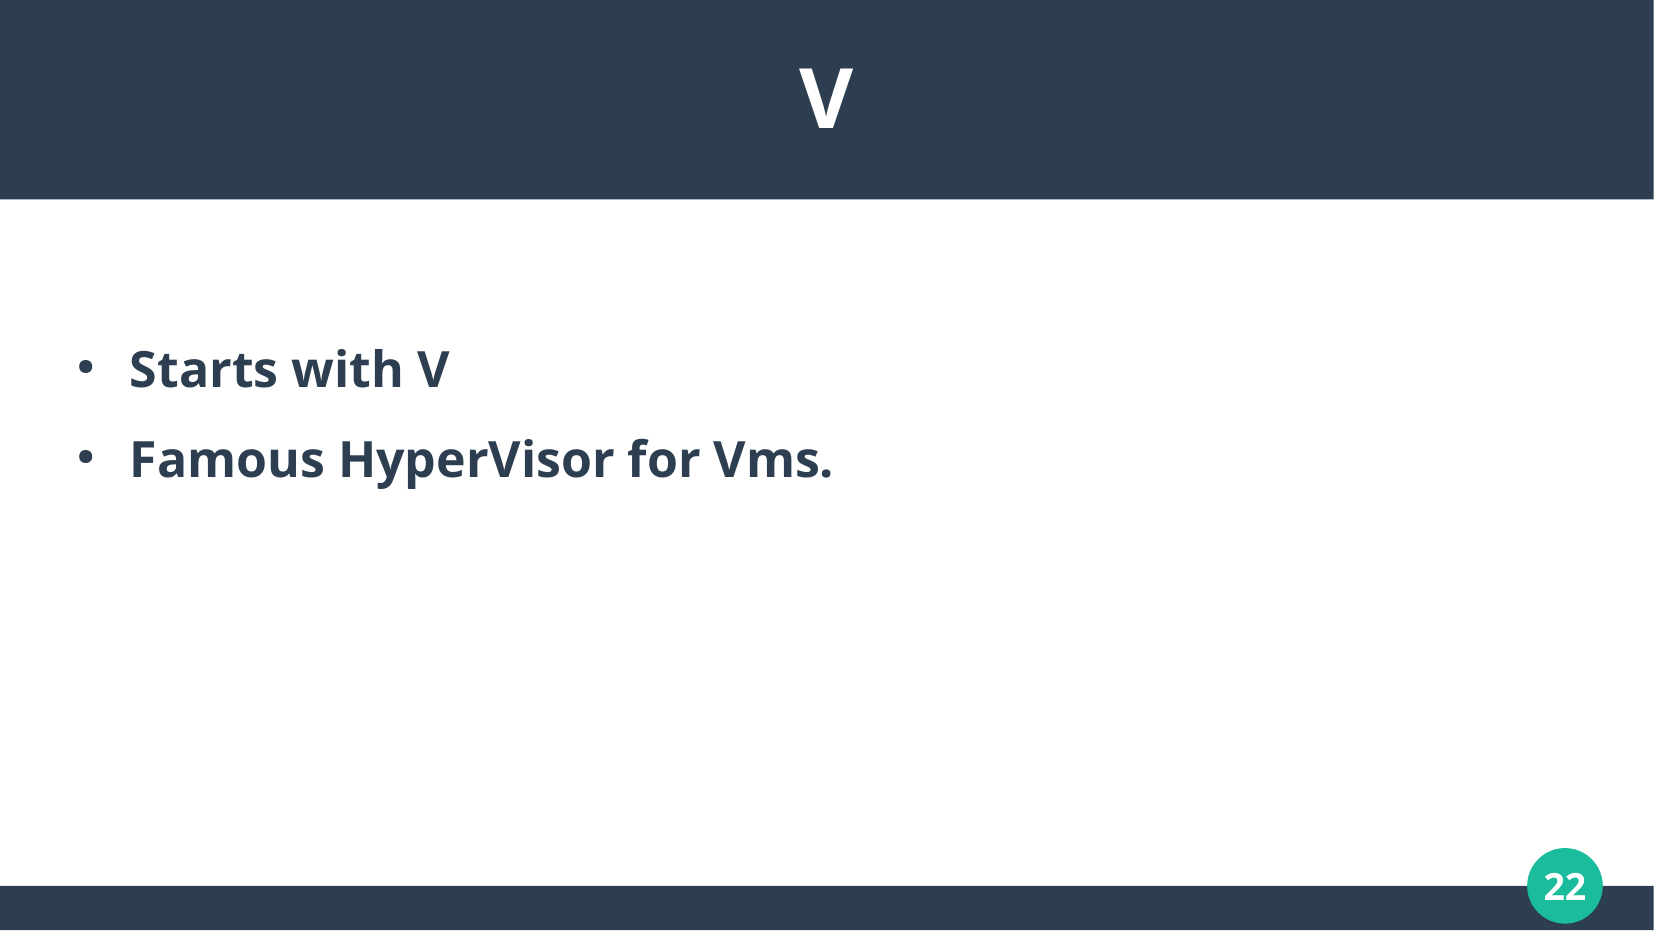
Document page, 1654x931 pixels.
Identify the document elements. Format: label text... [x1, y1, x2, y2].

title V [59, 37, 1595, 156]
list Starts with V Famous HyperVisor for Vms. [59, 243, 1595, 864]
